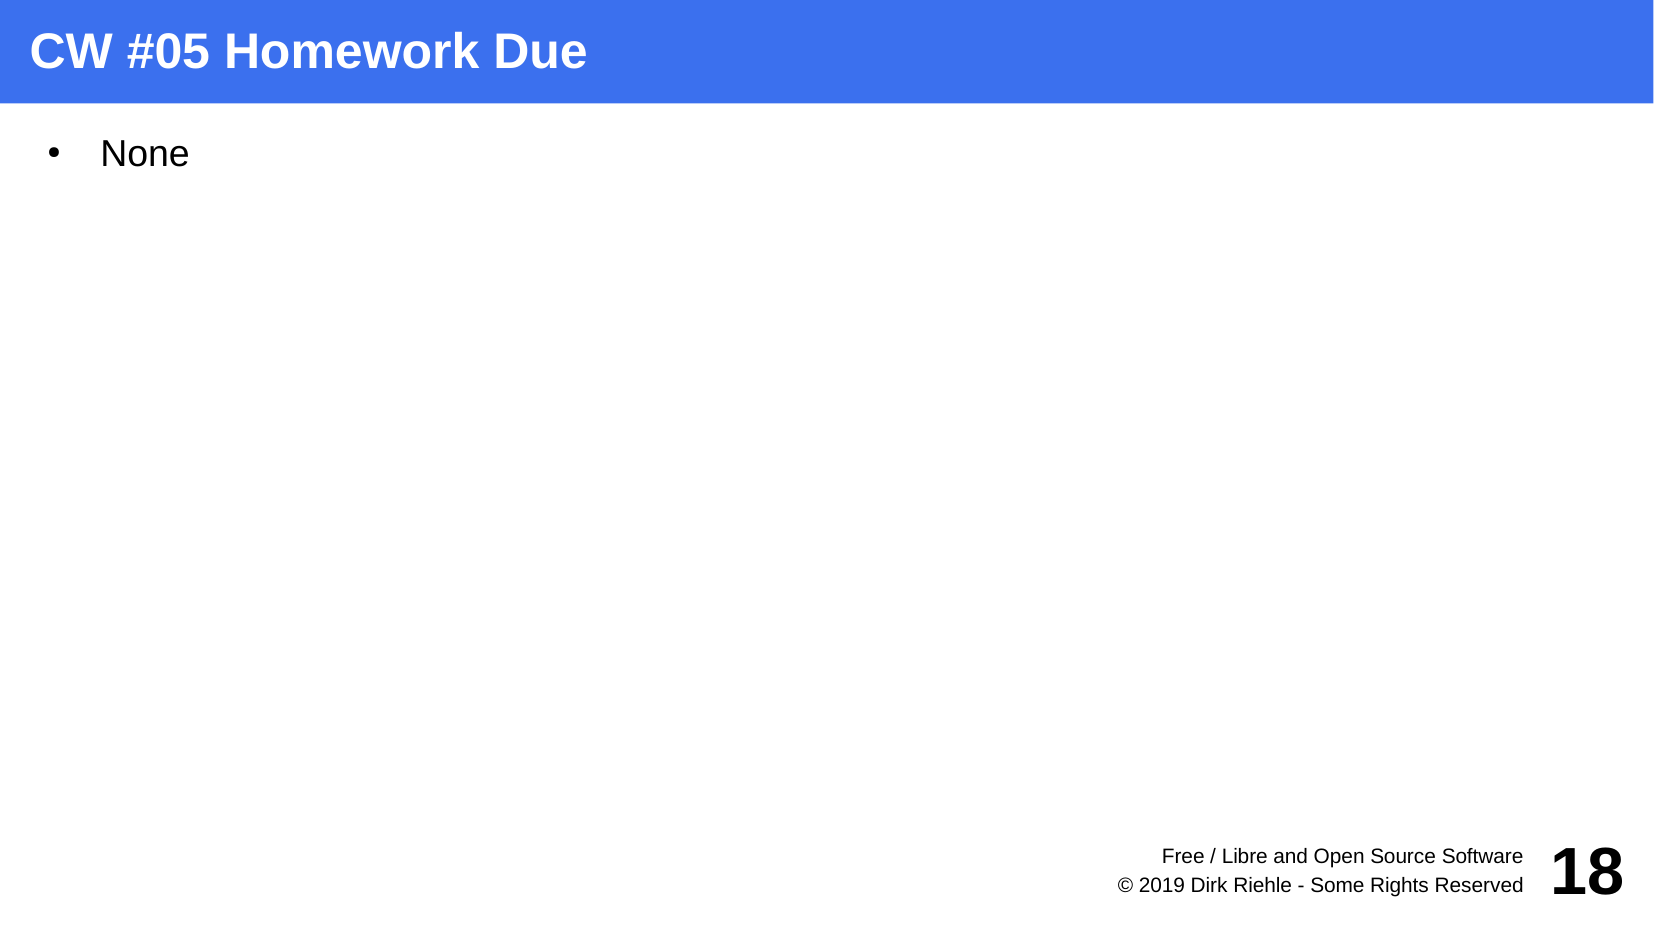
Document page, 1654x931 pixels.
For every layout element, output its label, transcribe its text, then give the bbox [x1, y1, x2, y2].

list None [29, 132, 1625, 813]
title CW #05 Homework Due [0, 0, 1654, 104]
